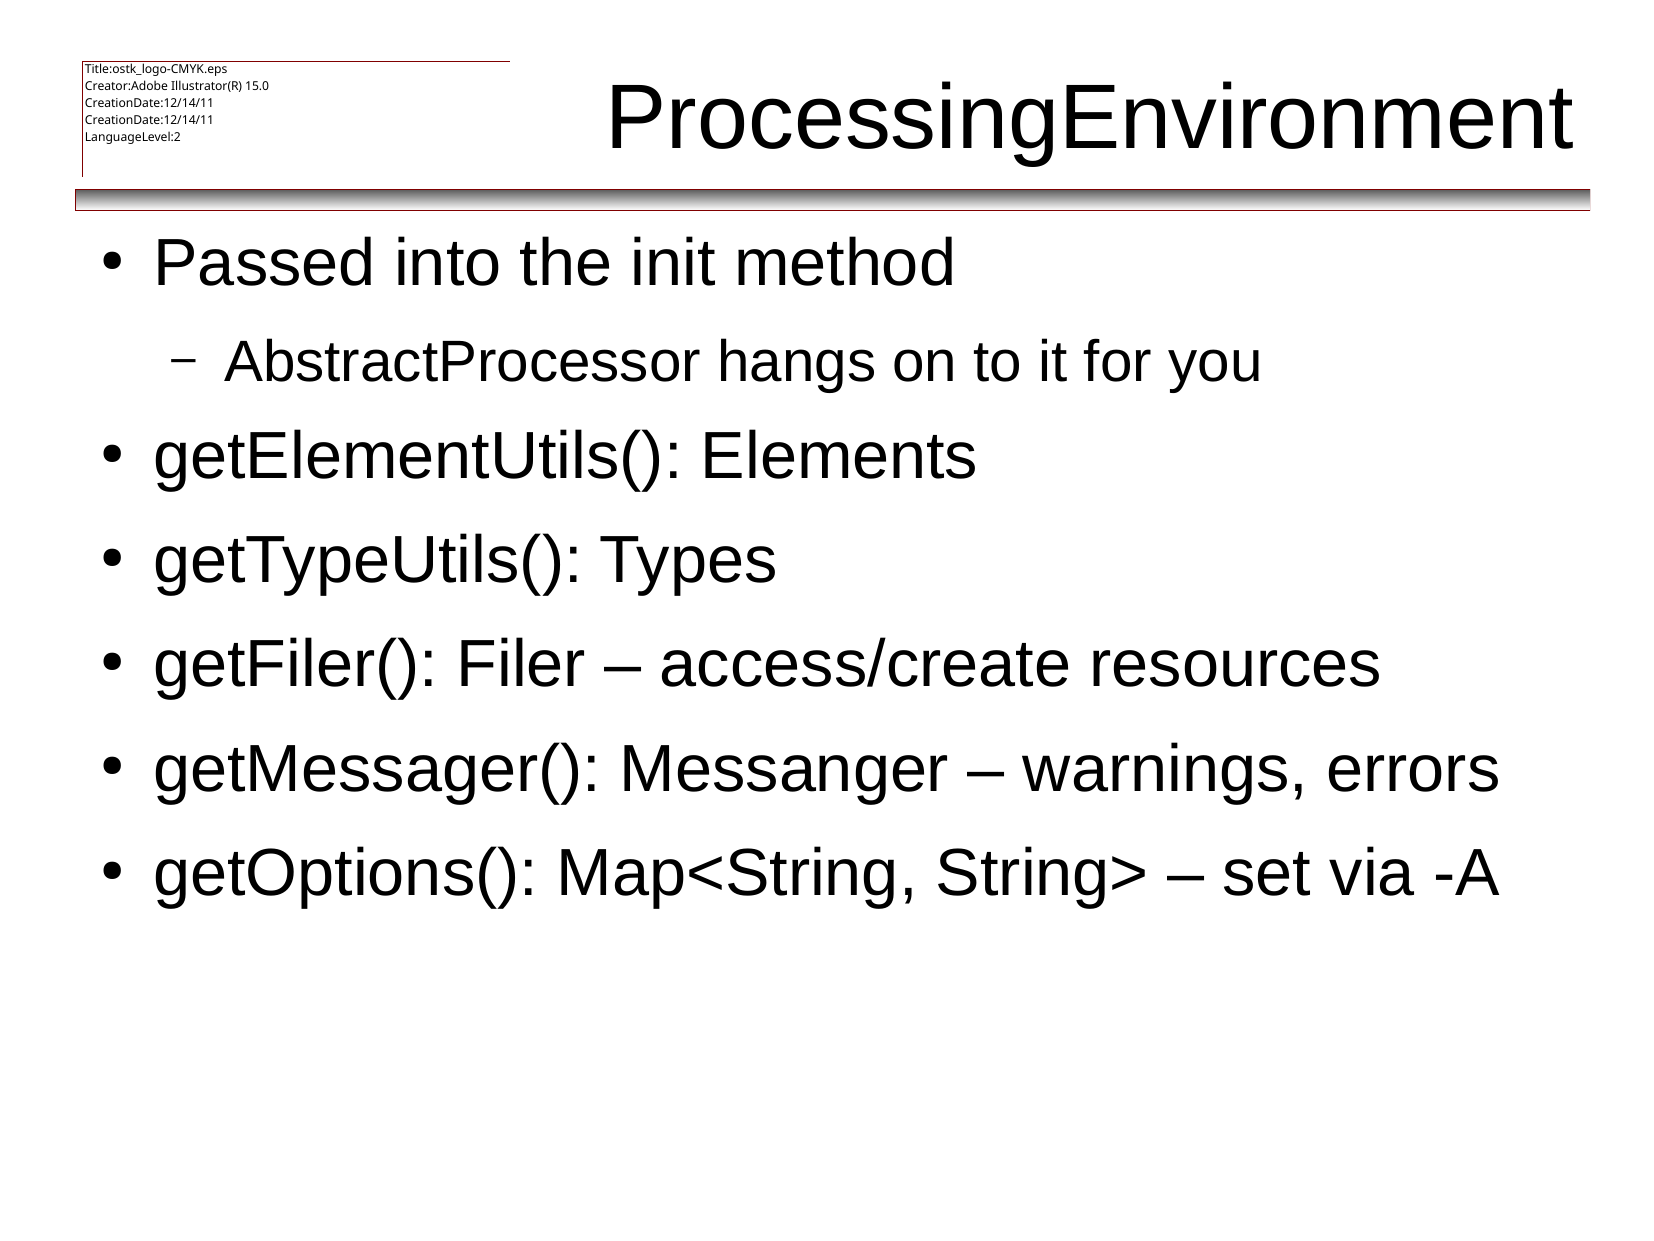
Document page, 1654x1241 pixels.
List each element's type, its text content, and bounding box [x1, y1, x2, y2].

title ProcessingEnvironment [529, 65, 1576, 169]
list Passed into the init method AbstractProcessor hangs on to it for you getElementUtils(): Elements getTypeUtils(): Types getFiler(): Filer – access/create resources getMessager(): Messanger – warnings, errors getOptions(): Map<String, String> – set via -A [82, 225, 1538, 1111]
